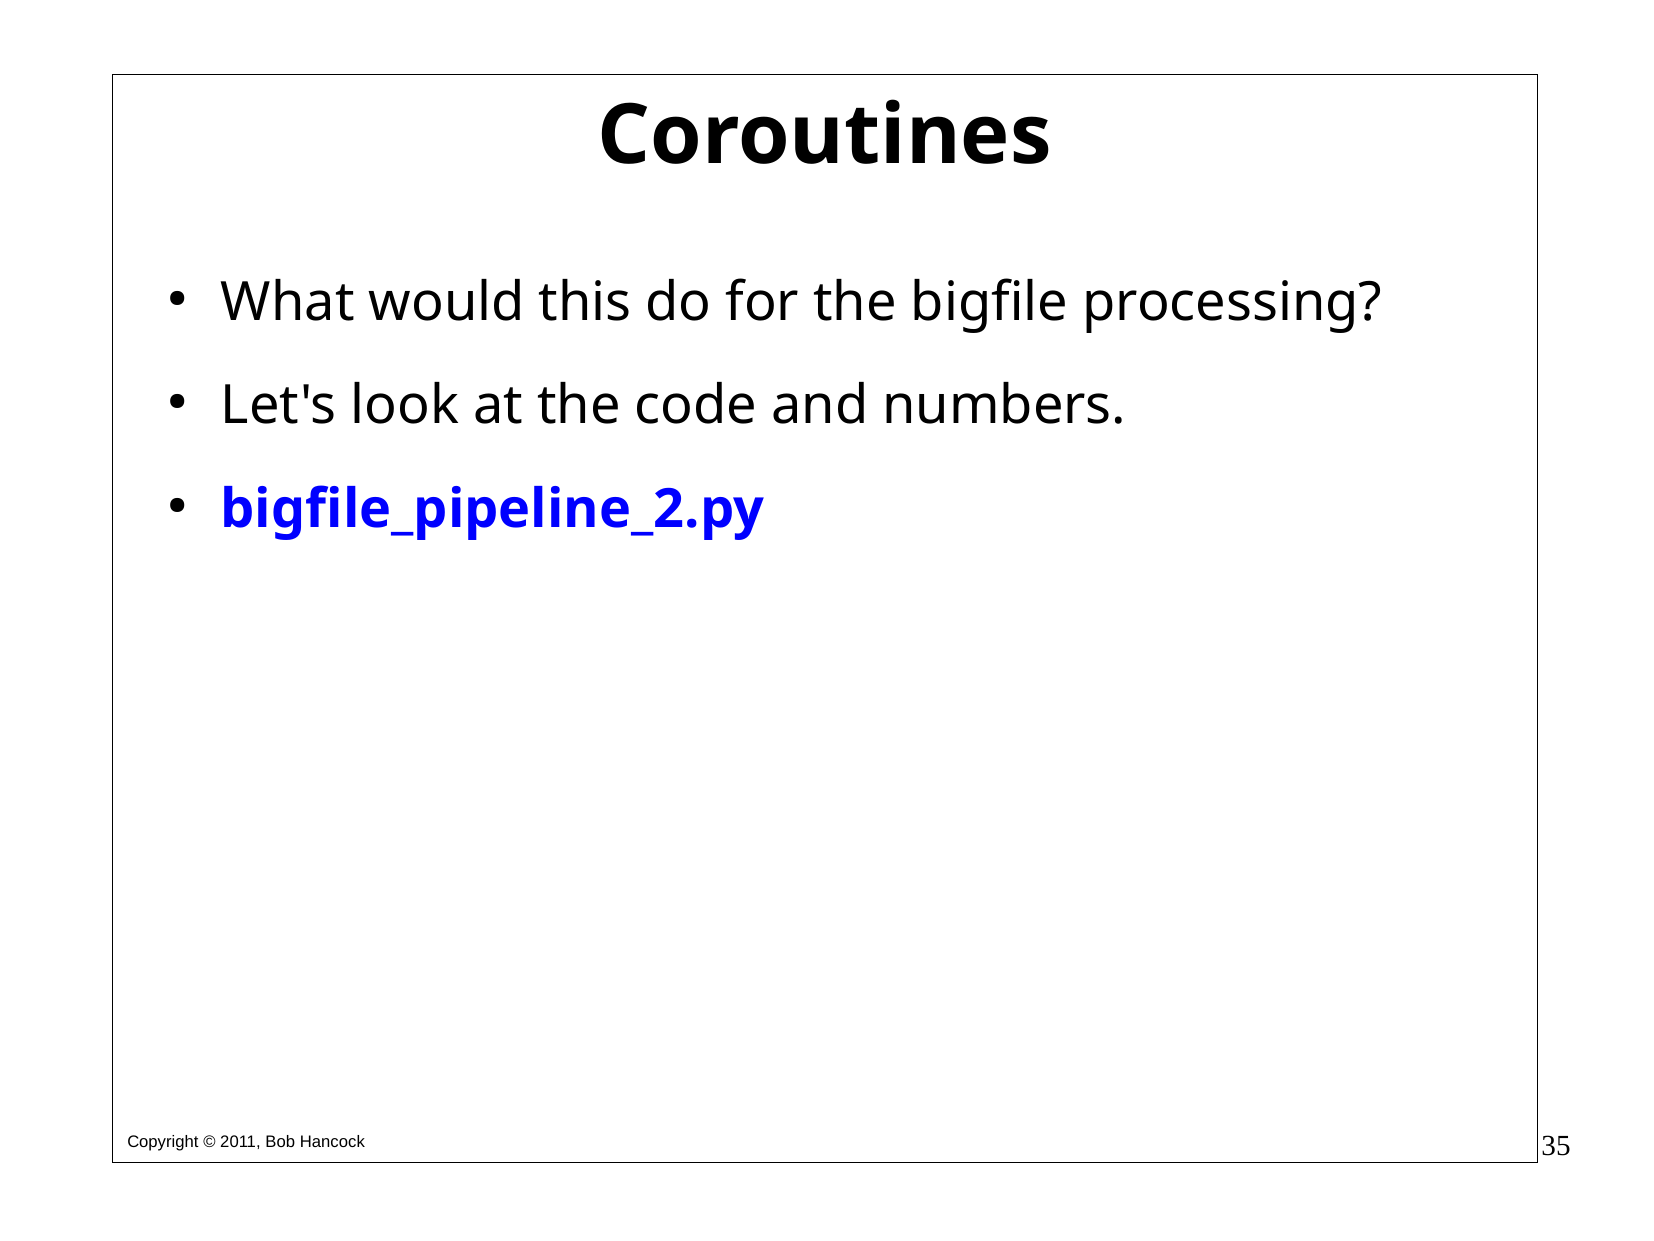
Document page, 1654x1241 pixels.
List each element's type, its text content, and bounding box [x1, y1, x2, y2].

title Coroutines [112, 75, 1538, 188]
text_box Copyright © 2011, Bob Hancock [112, 1125, 381, 1159]
list What would this do for the bigfile processing? Let's look at the code and numbers. bigfile_pipeline_2.py [150, 262, 1501, 1126]
